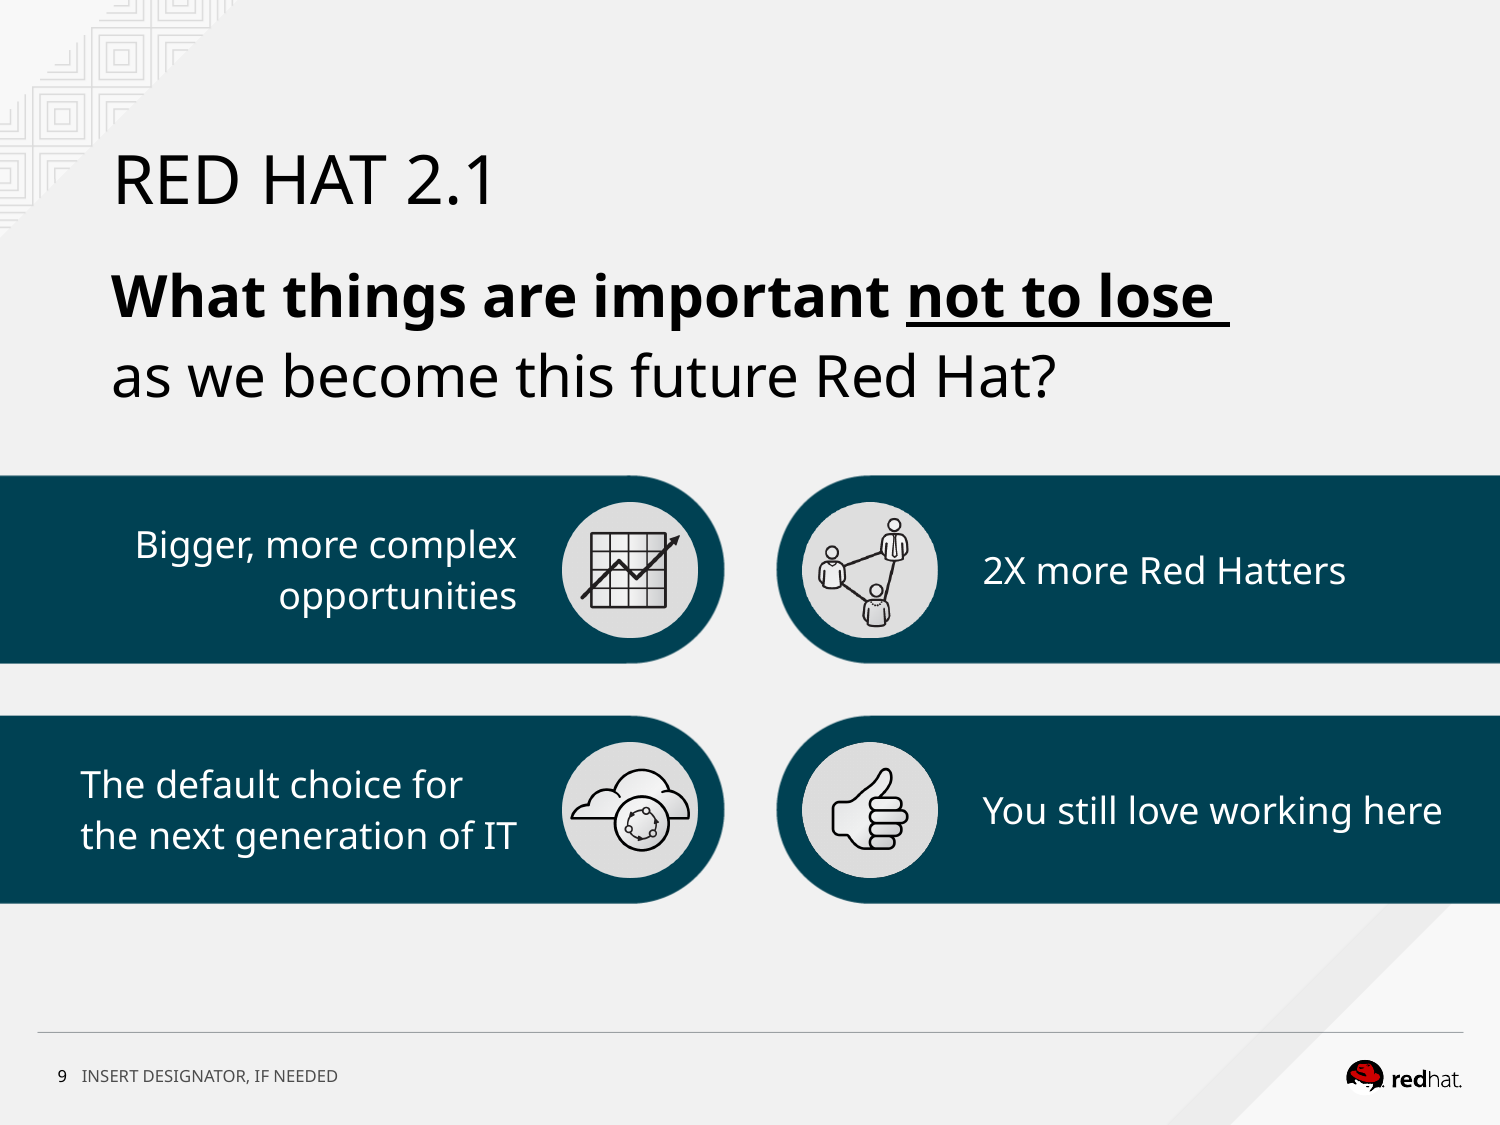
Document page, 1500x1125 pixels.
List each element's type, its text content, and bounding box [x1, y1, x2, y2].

text_box 2X more Red Hatters [982, 506, 1388, 633]
text_box You still love working here [982, 746, 1456, 873]
text_box The default choice for the next generation of IT [75, 738, 518, 882]
text_box What things are important not to lose as we become this future Red Hat? [111, 255, 1396, 420]
text_box Bigger, more complex opportunities [30, 506, 518, 633]
picture [803, 743, 937, 877]
title RED HAT 2.1 [112, 0, 1388, 225]
picture [563, 743, 697, 877]
picture [803, 503, 937, 637]
picture [0, 0, 1500, 1125]
picture [563, 503, 697, 637]
